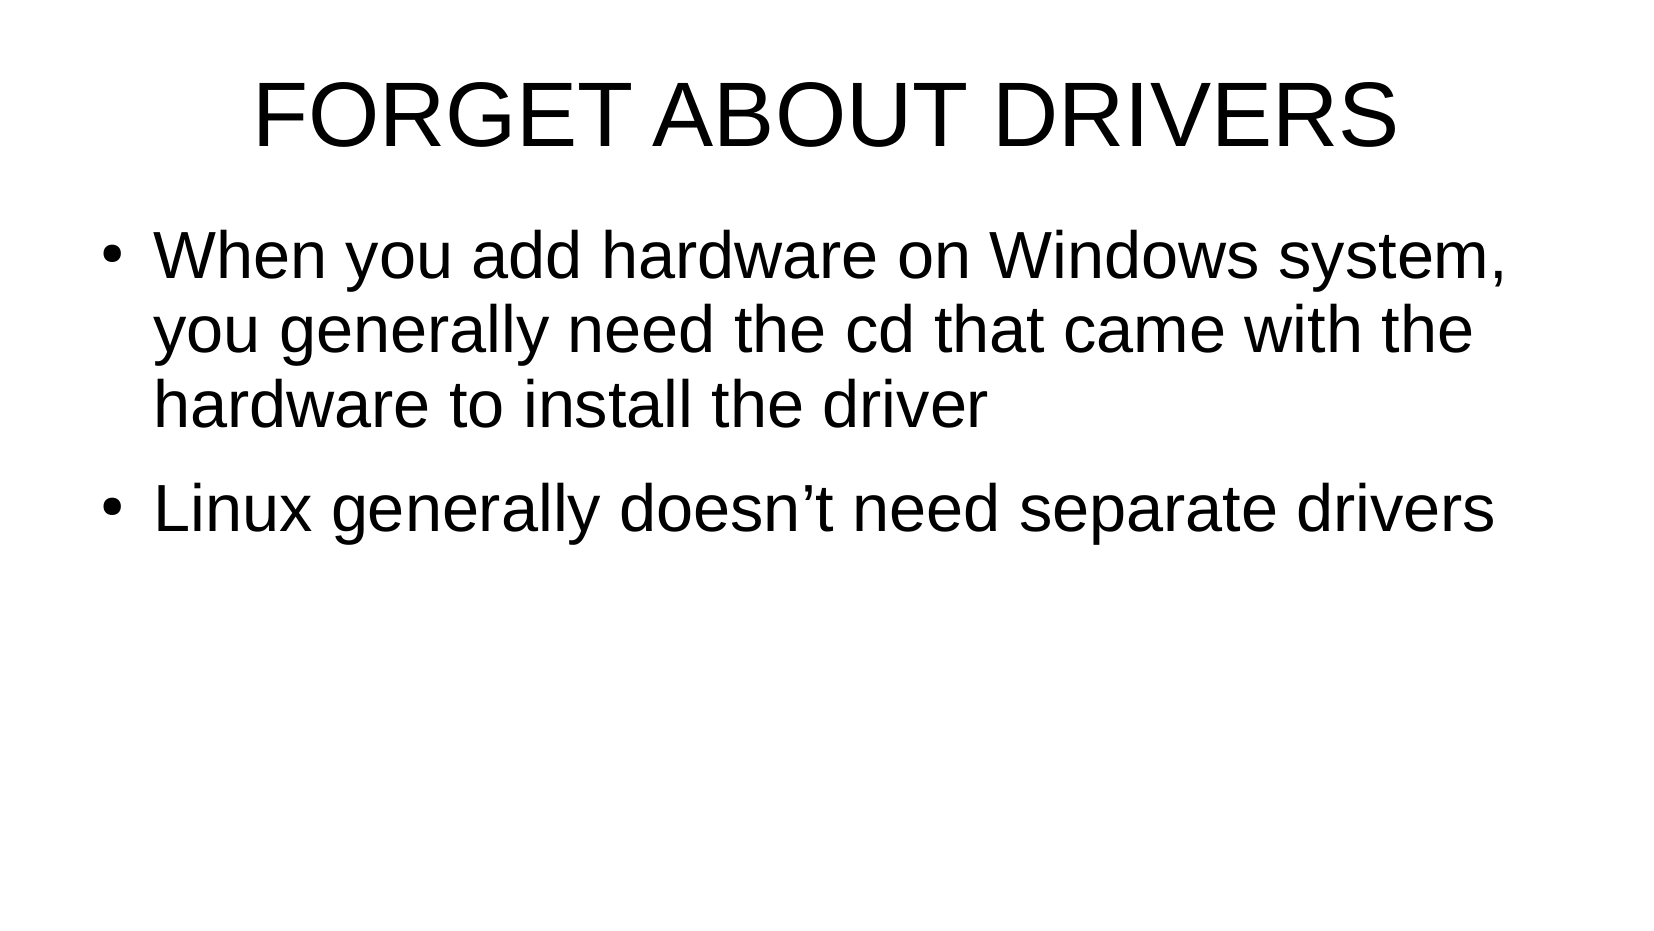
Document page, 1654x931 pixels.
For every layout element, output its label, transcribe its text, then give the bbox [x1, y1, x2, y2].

title FORGET ABOUT DRIVERS [82, 37, 1571, 193]
list When you add hardware on Windows system, you generally need the cd that came with the hardware to install the driver Linux generally doesn’t need separate drivers [82, 217, 1571, 758]
